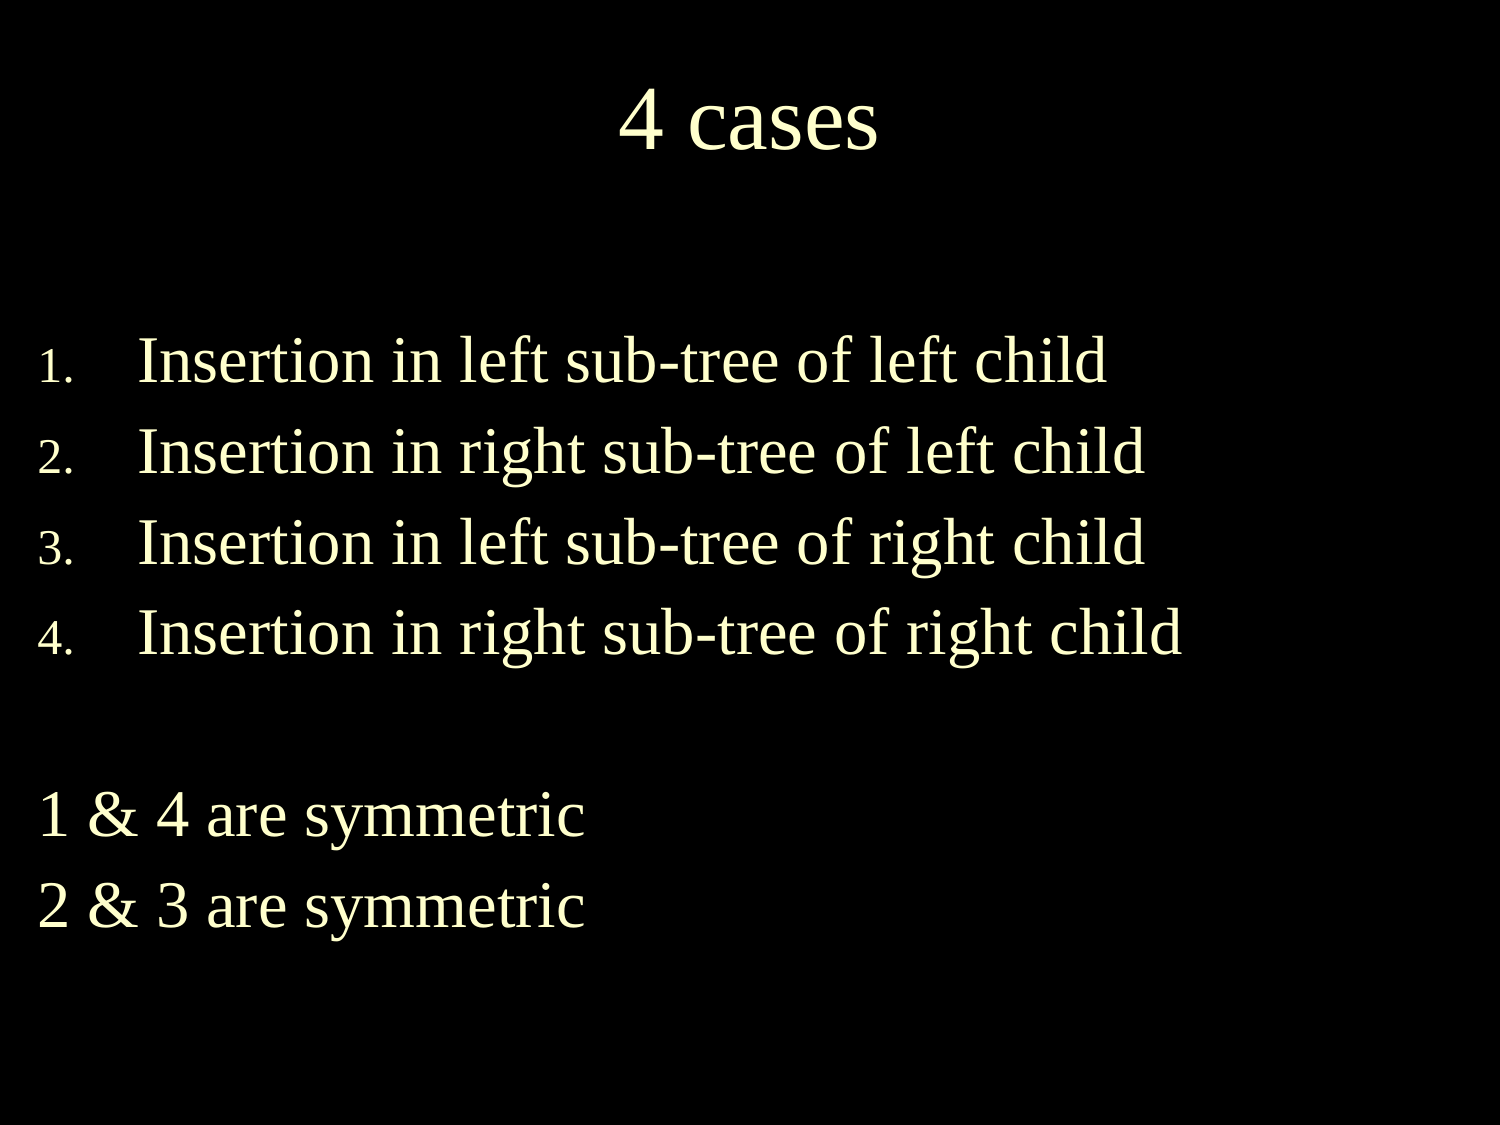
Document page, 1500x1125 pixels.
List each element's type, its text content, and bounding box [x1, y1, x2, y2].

list Insertion in left sub-tree of left child Insertion in right sub-tree of left child Insertion in left sub-tree of right child Insertion in right sub-tree of right child 1 & 4 are symmetric 2 & 3 are symmetric [22, 224, 1482, 1026]
title 4 cases [21, 50, 1479, 188]
